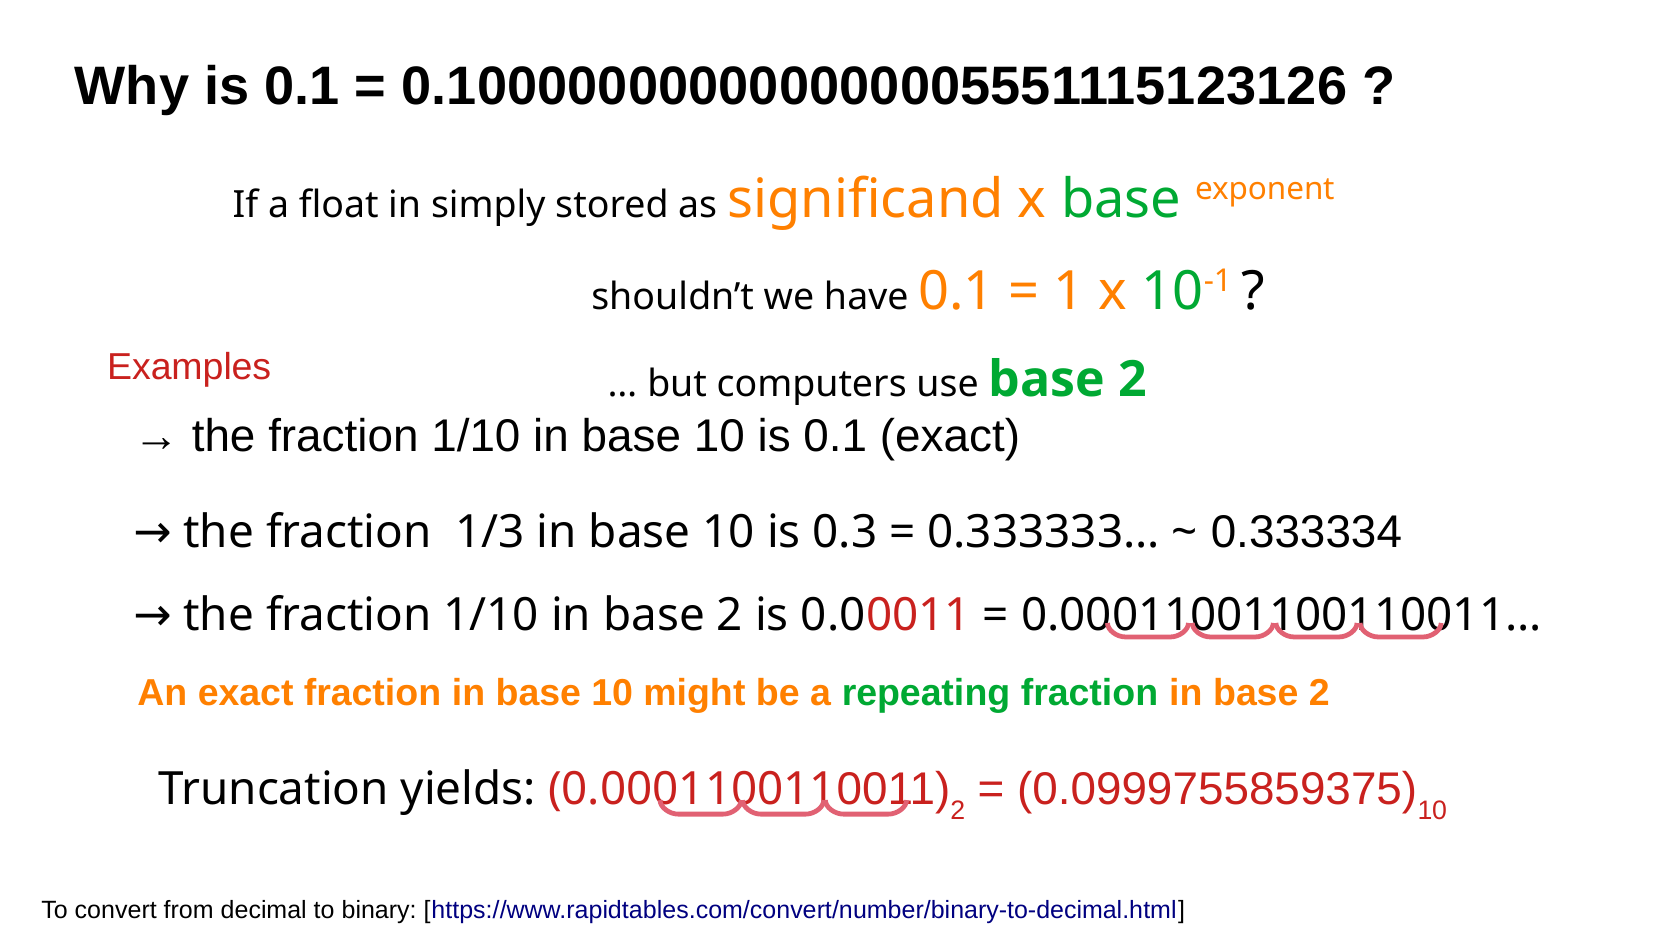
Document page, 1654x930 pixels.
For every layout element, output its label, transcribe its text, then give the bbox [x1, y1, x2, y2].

text_box → the fraction 1/10 in base 2 is 0.00011 = 0.00011001100110011… [118, 573, 1653, 640]
text_box An exact fraction in base 10 might be a repeating fraction in base 2 [122, 664, 1653, 721]
text_box → the fraction 1/10 in base 10 is 0.1 (exact) [118, 402, 1431, 469]
text_box Examples [92, 338, 377, 396]
text_box Why is 0.1 = 0.100000000000000005551115123126 ? [60, 48, 1653, 124]
text_box To convert from decimal to binary: [https://www.rapidtables.com/convert/number/binary-to-decimal.html] [26, 888, 1653, 930]
text_box → the fraction 1/3 in base 10 is 0.3 = 0.333333… ~ 0.333334 [118, 491, 1515, 559]
text_box If a float in simply stored as significand x base exponent shouldn’t we have 0.1 = 1 x 10-1 ? … but computers use base 2 !!! [217, 152, 1653, 380]
text_box Truncation yields: (0.0001100110011)2 = (0.0999755859375)10 [143, 747, 1561, 825]
